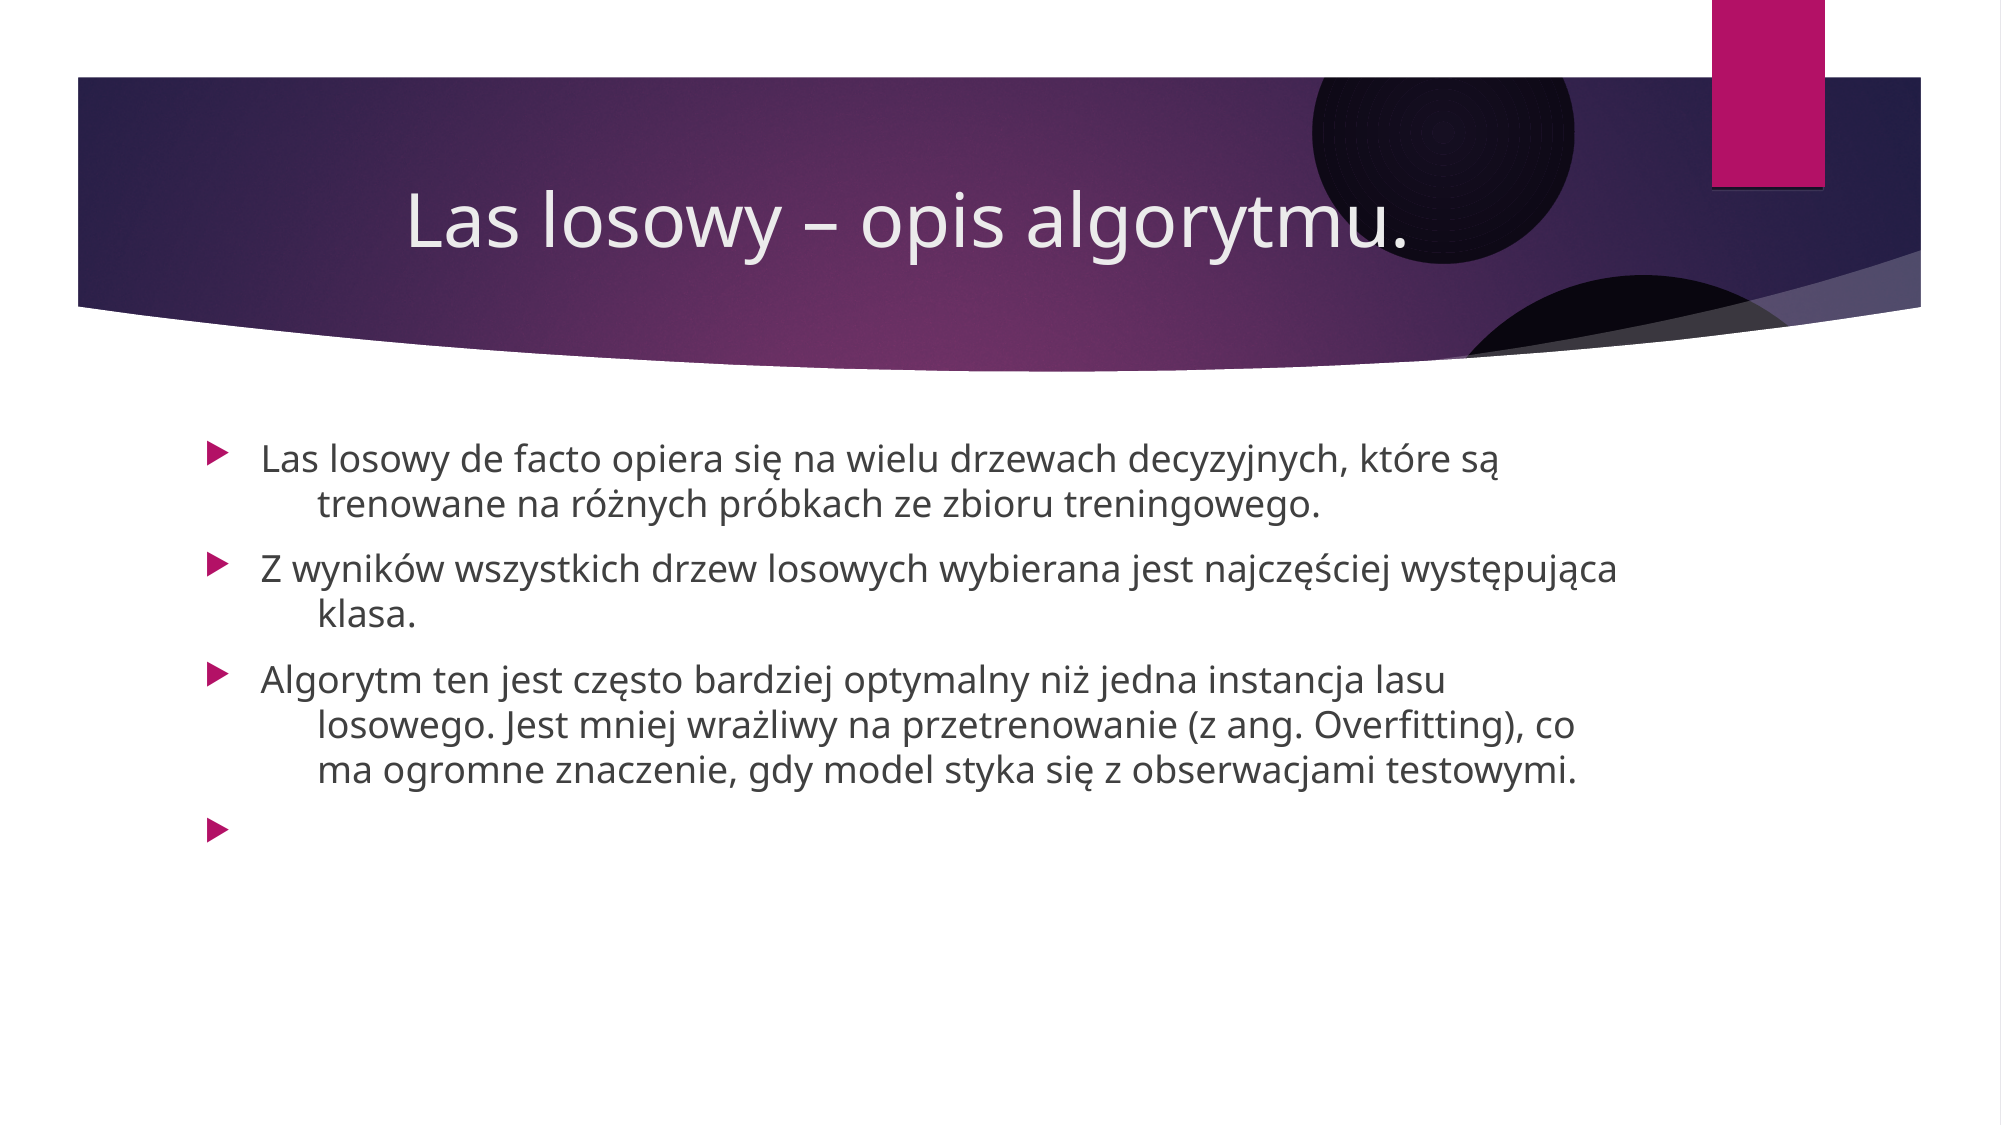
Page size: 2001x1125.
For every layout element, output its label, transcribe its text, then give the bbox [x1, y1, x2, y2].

title Las losowy – opis algorytmu. [189, 159, 1627, 276]
list Las losowy de facto opiera się na wielu drzewach decyzyjnych, które są trenowane na różnych próbkach ze zbioru treningowego. Z wyników wszystkich drzew losowych wybierana jest najczęściej występująca klasa. Algorytm ten jest często bardziej optymalny niż jedna instancja lasu losowego. Jest mniej wrażliwy na przetrenowanie (z ang. Overfitting), co ma ogromne znaczenie, gdy model styka się z obserwacjami testowymi. [189, 427, 1638, 988]
